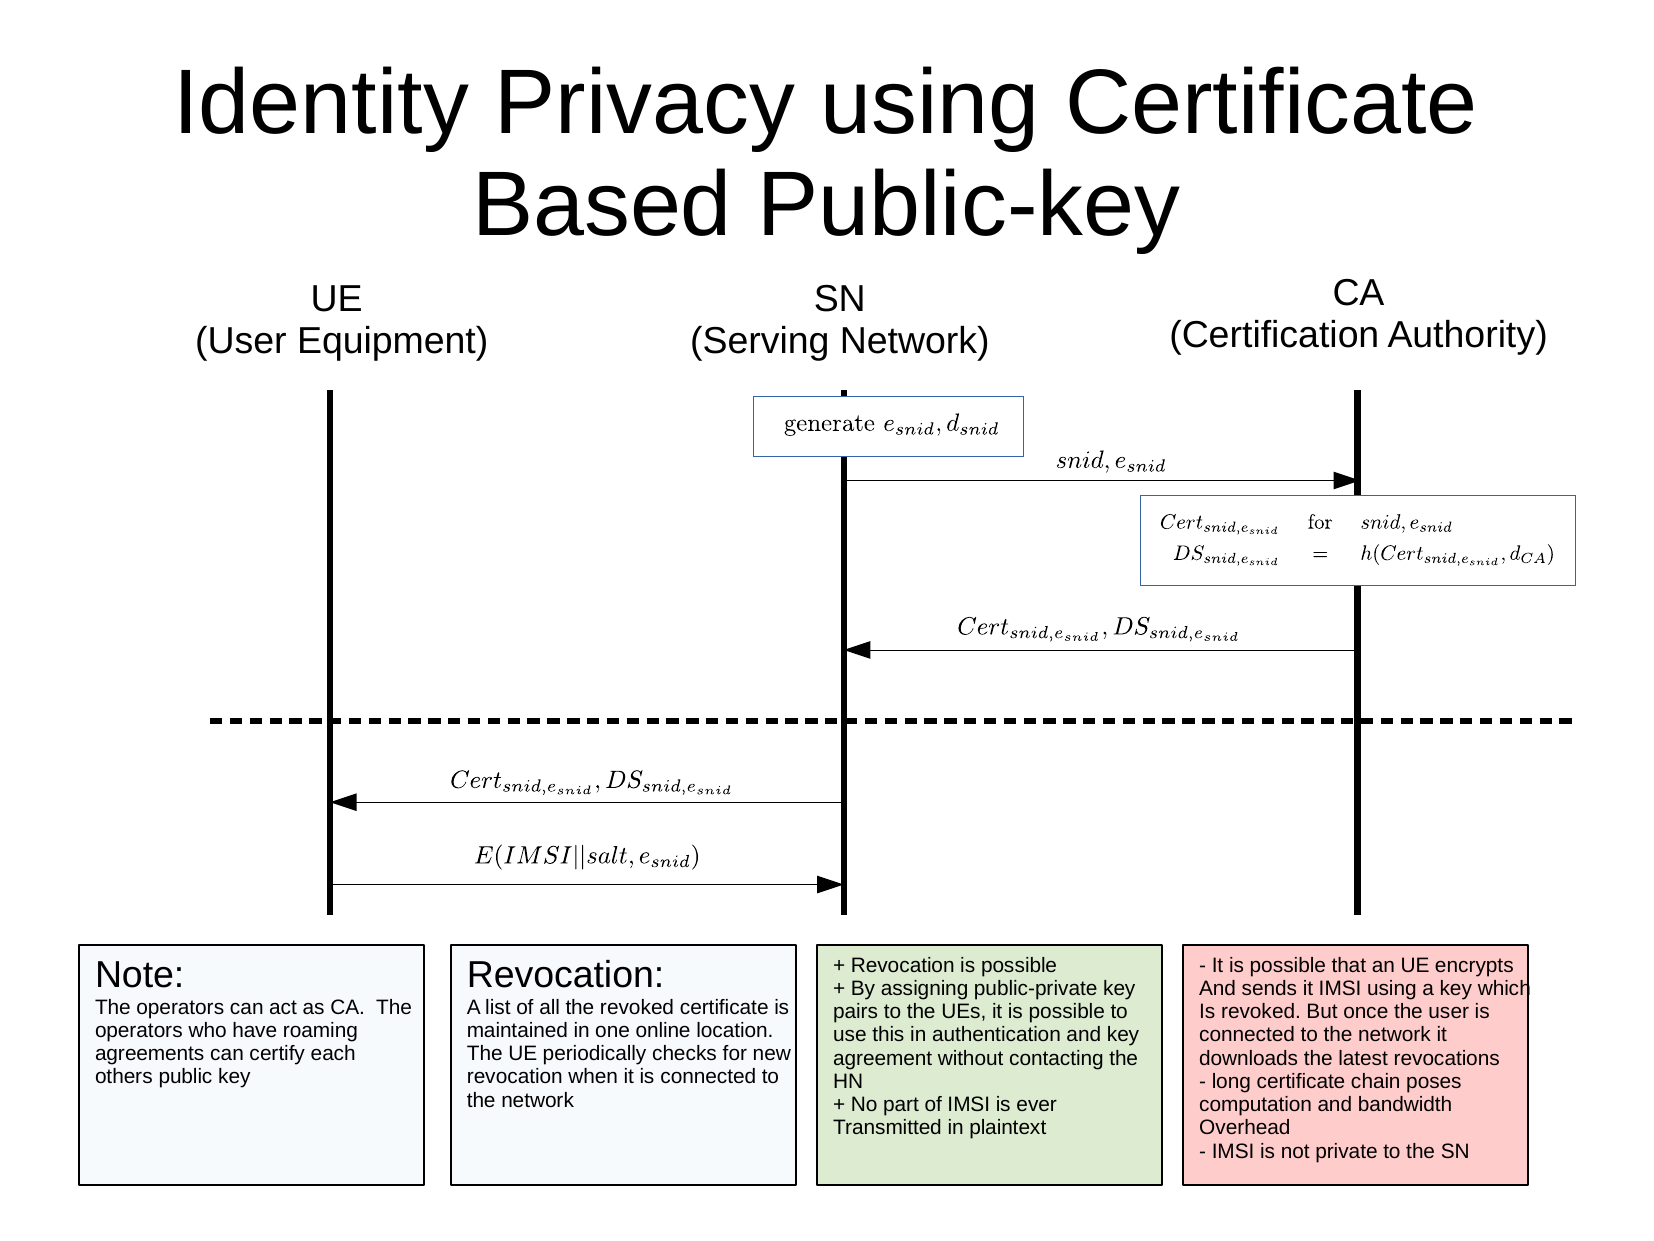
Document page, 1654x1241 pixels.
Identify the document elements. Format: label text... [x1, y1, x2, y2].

text_box CA (Certification Authority) [1153, 264, 1564, 405]
text_box [753, 396, 1024, 457]
text_box - It is possible that an UE encrypts And sends it IMSI using a key which Is revoked. But once the user is connected to the network it downloads the latest revocations - long certificate chain poses computation and bandwidth Overhead - IMSI is not private to the SN [1183, 945, 1529, 1186]
text_box Note: The operators can act as CA. The operators who have roaming agreements can certify each others public key [79, 945, 425, 1186]
text_box [450, 770, 731, 796]
text_box [1055, 450, 1166, 473]
text_box Revocation: A list of all the revoked certificate is maintained in one online location. The UE periodically checks for new revocation when it is connected to the network [451, 945, 797, 1186]
text_box [1140, 495, 1576, 586]
title Identity Privacy using Certificate Based Public-key [82, 49, 1571, 257]
text_box UE (User Equipment) [173, 270, 511, 411]
text_box [957, 616, 1239, 642]
text_box + Revocation is possible + By assigning public-private key pairs to the UEs, it is possible to use this in authentication and key agreement without contacting the HN + No part of IMSI is ever Transmitted in plaintext [817, 945, 1163, 1186]
text_box [473, 844, 701, 870]
text_box SN (Serving Network) [675, 270, 1006, 378]
